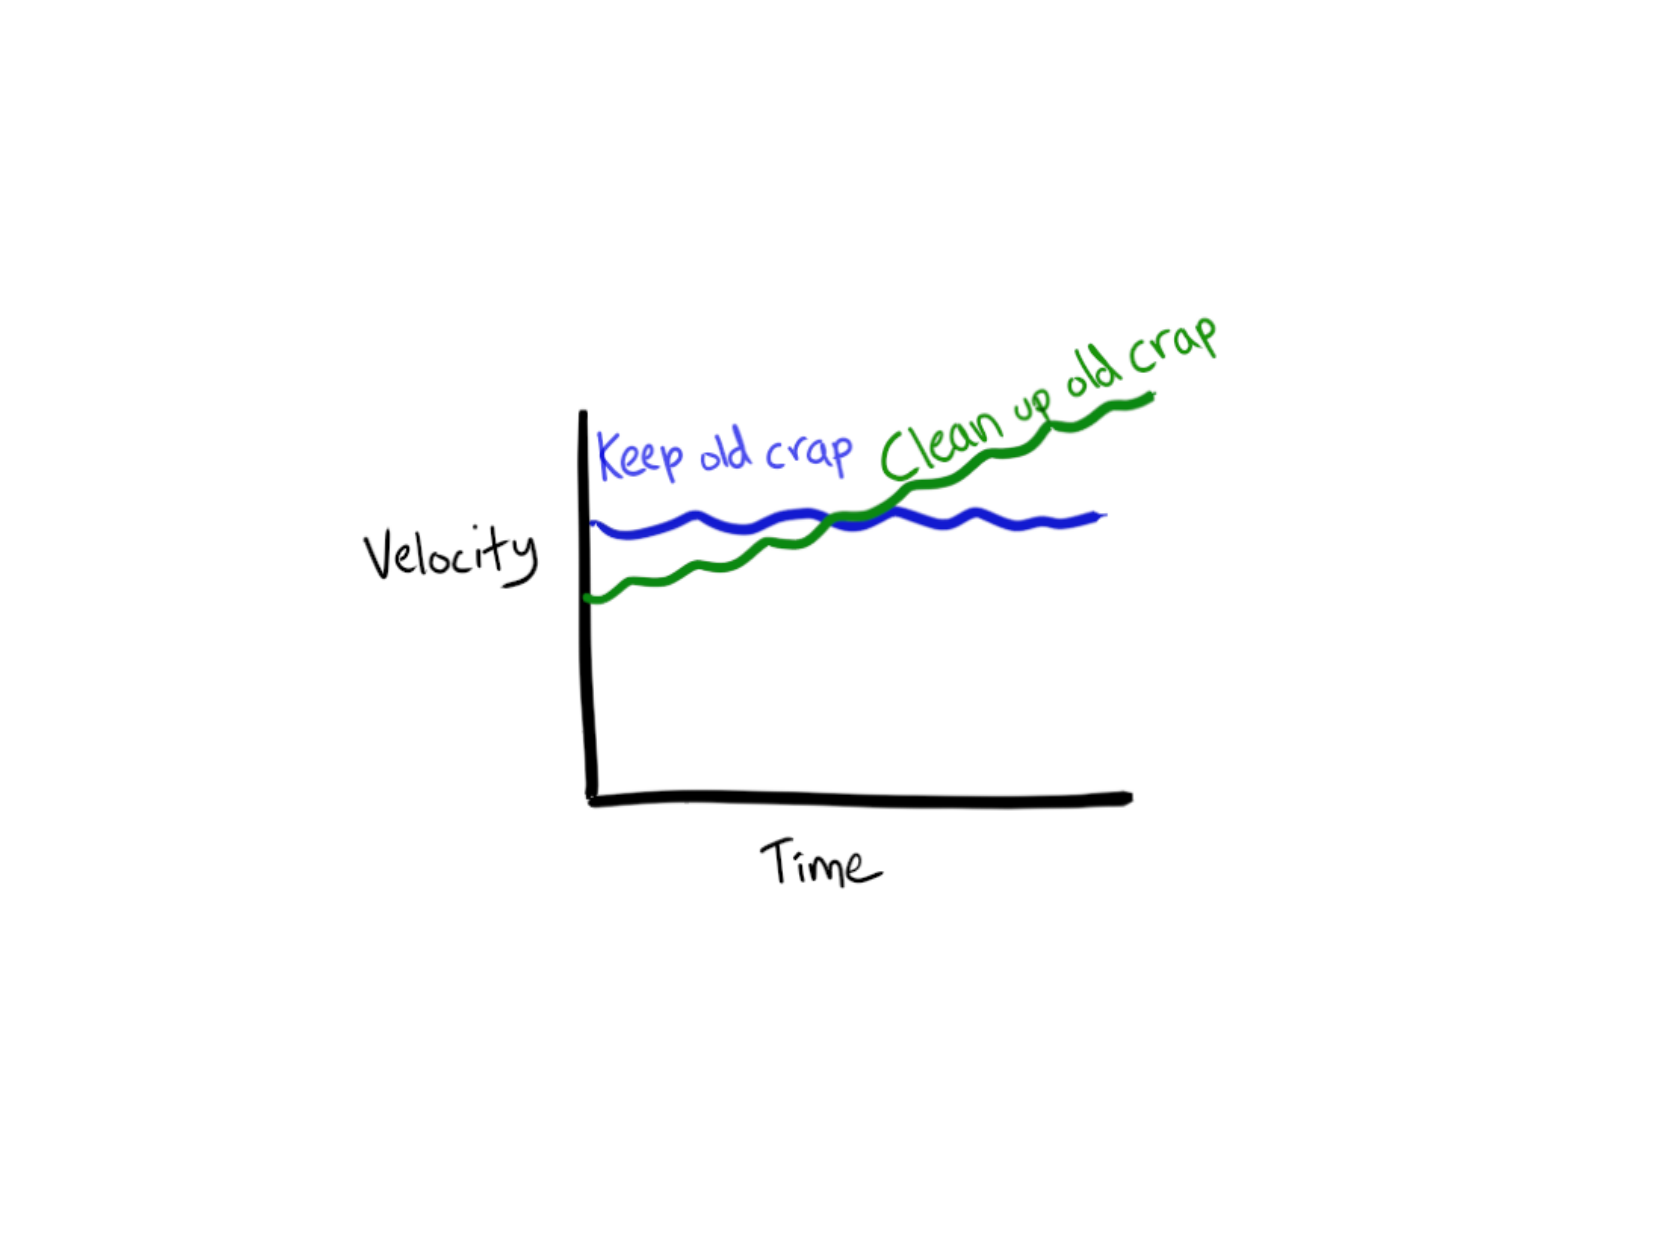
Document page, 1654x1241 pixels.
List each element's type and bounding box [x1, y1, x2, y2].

picture [346, 301, 1241, 910]
